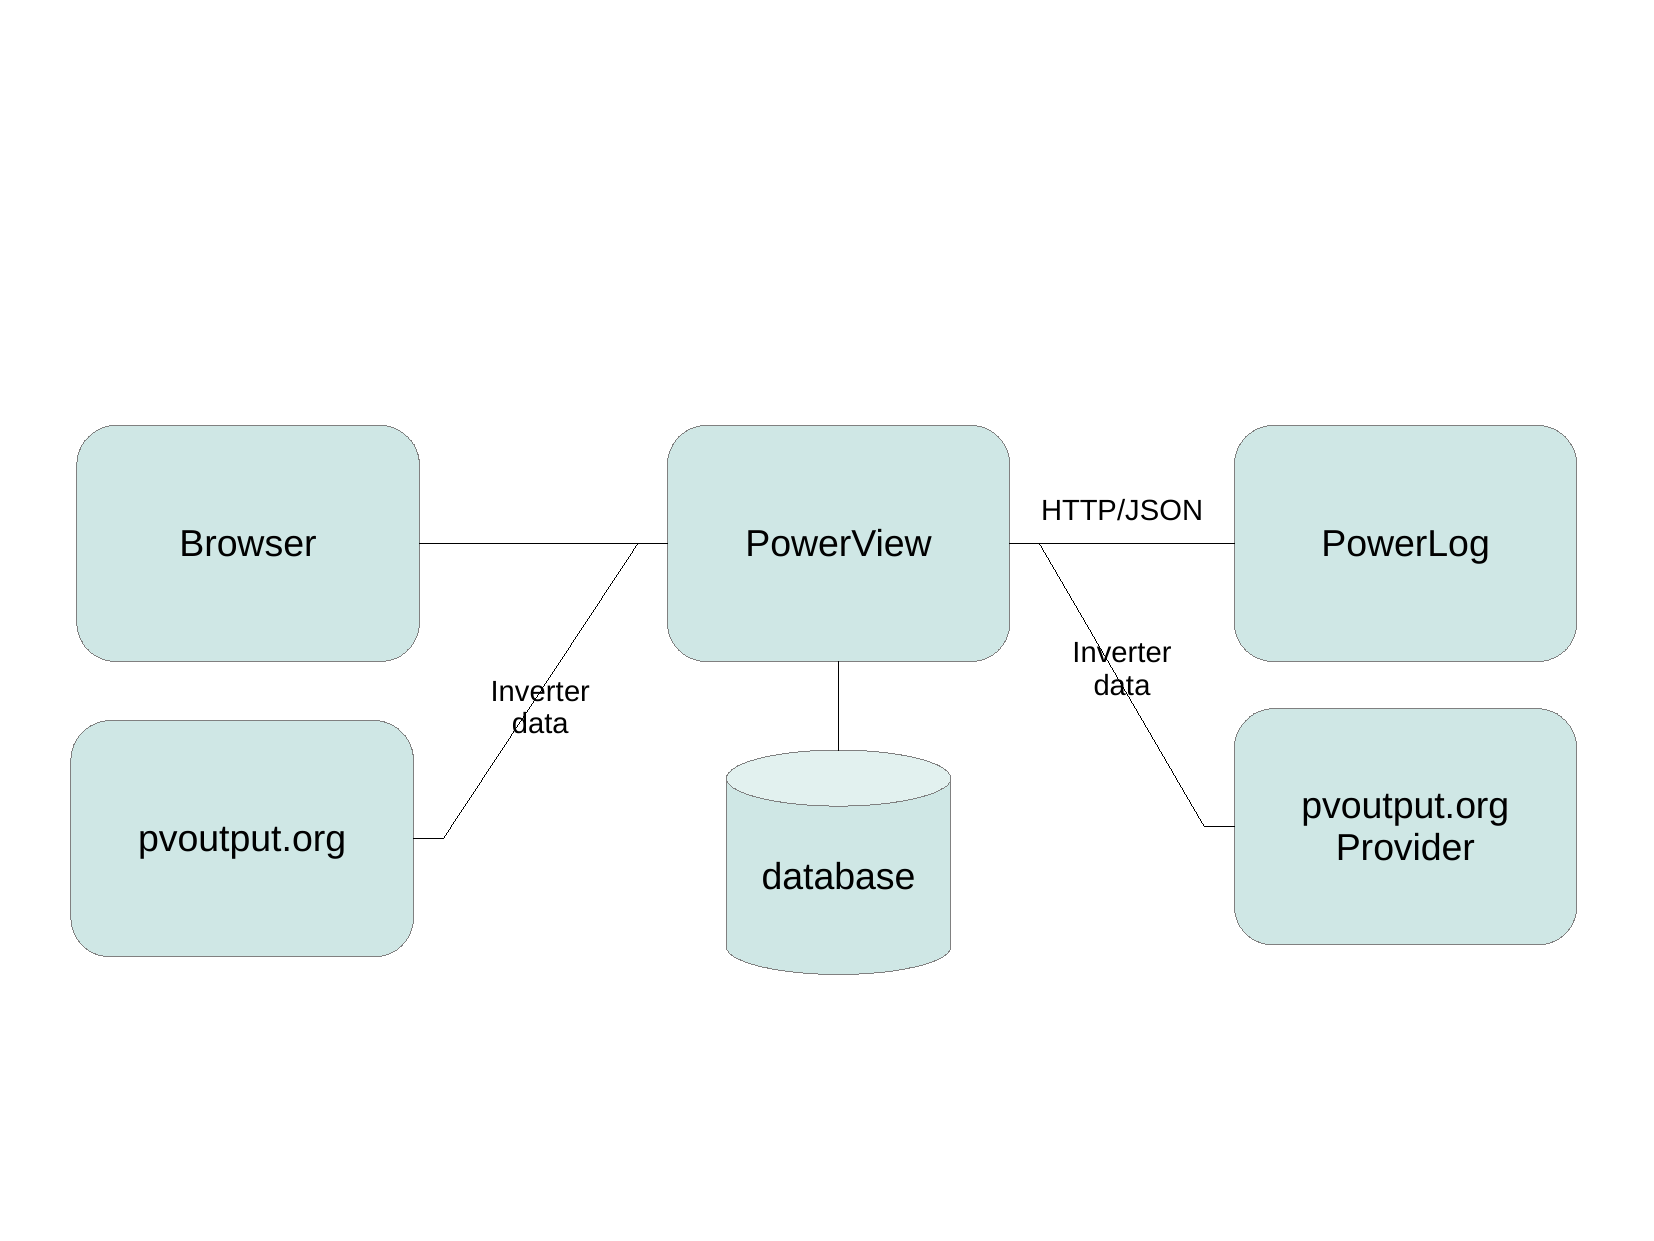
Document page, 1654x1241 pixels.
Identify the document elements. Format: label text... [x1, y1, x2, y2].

text_box pvoutput.org Provider [1234, 708, 1577, 945]
text_box PowerView [667, 425, 1010, 662]
text_box pvoutput.org [70, 720, 414, 957]
text_box Browser [76, 425, 420, 662]
text_box database [726, 781, 951, 975]
text_box PowerLog [1234, 425, 1577, 662]
